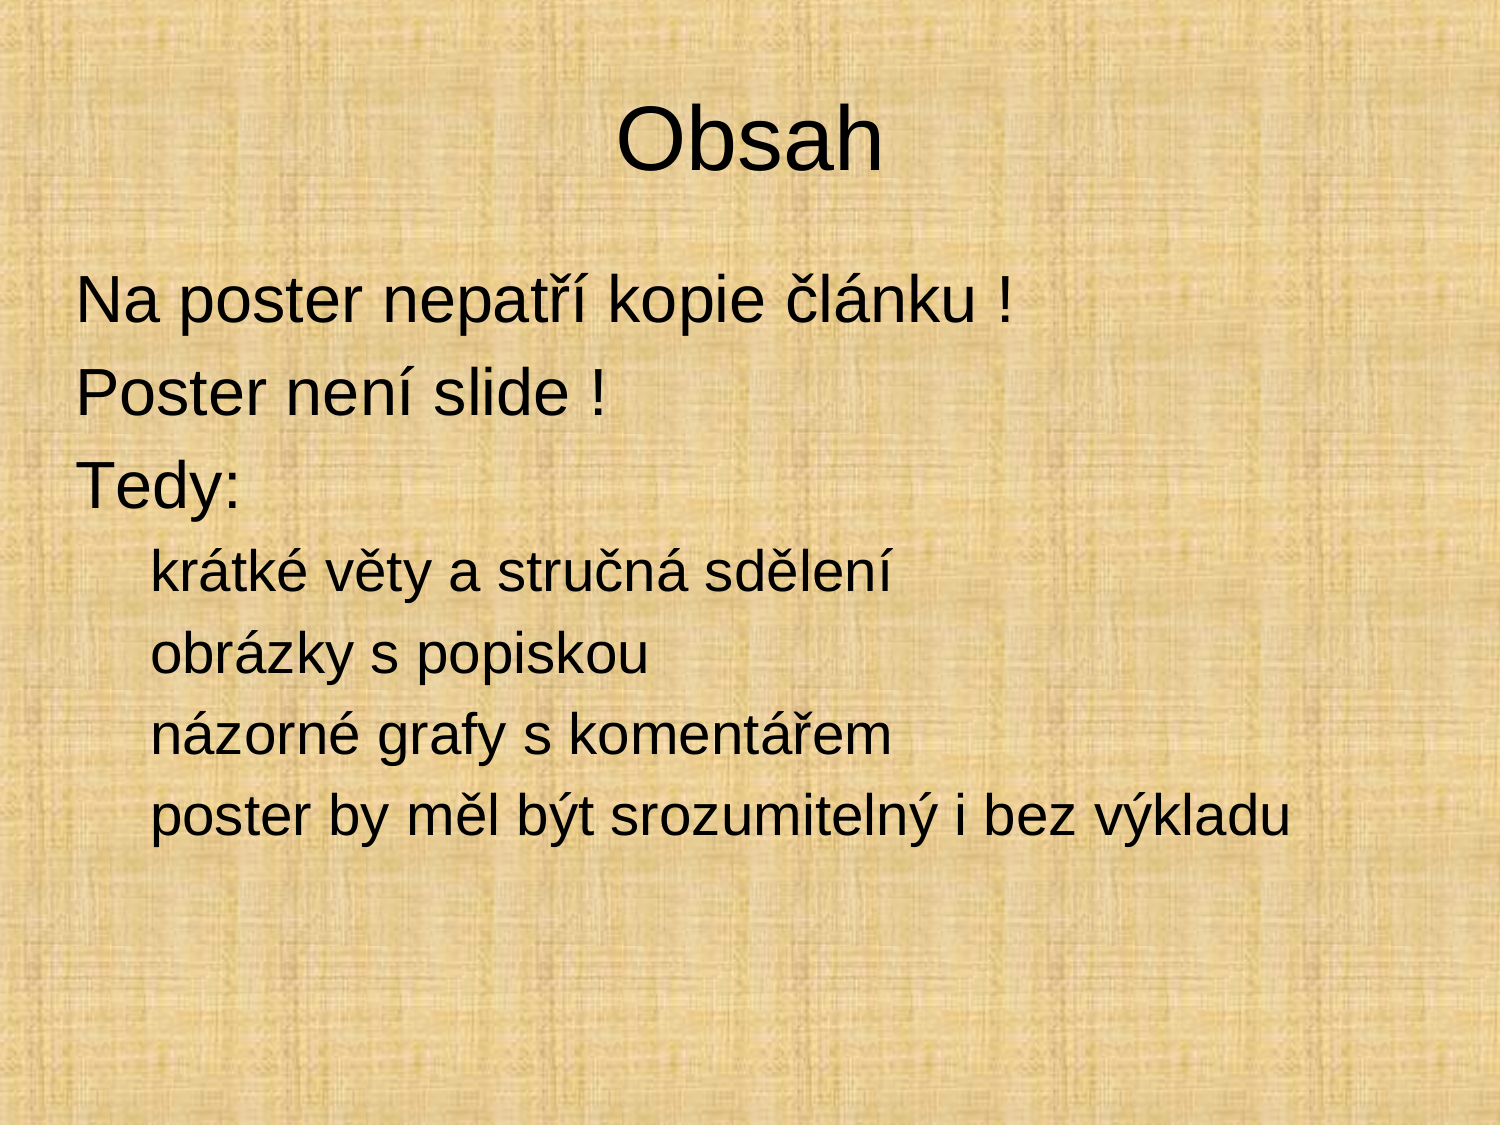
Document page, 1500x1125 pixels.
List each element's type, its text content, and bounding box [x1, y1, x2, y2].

picture [0, 0, 1500, 1125]
title Obsah [75, 45, 1426, 233]
list Na poster nepatří kopie článku ! Poster není slide ! Tedy: krátké věty a stručná sdělení obrázky s popiskou názorné grafy s komentářem poster by měl být srozumitelný i bez výkladu [75, 262, 1426, 1006]
